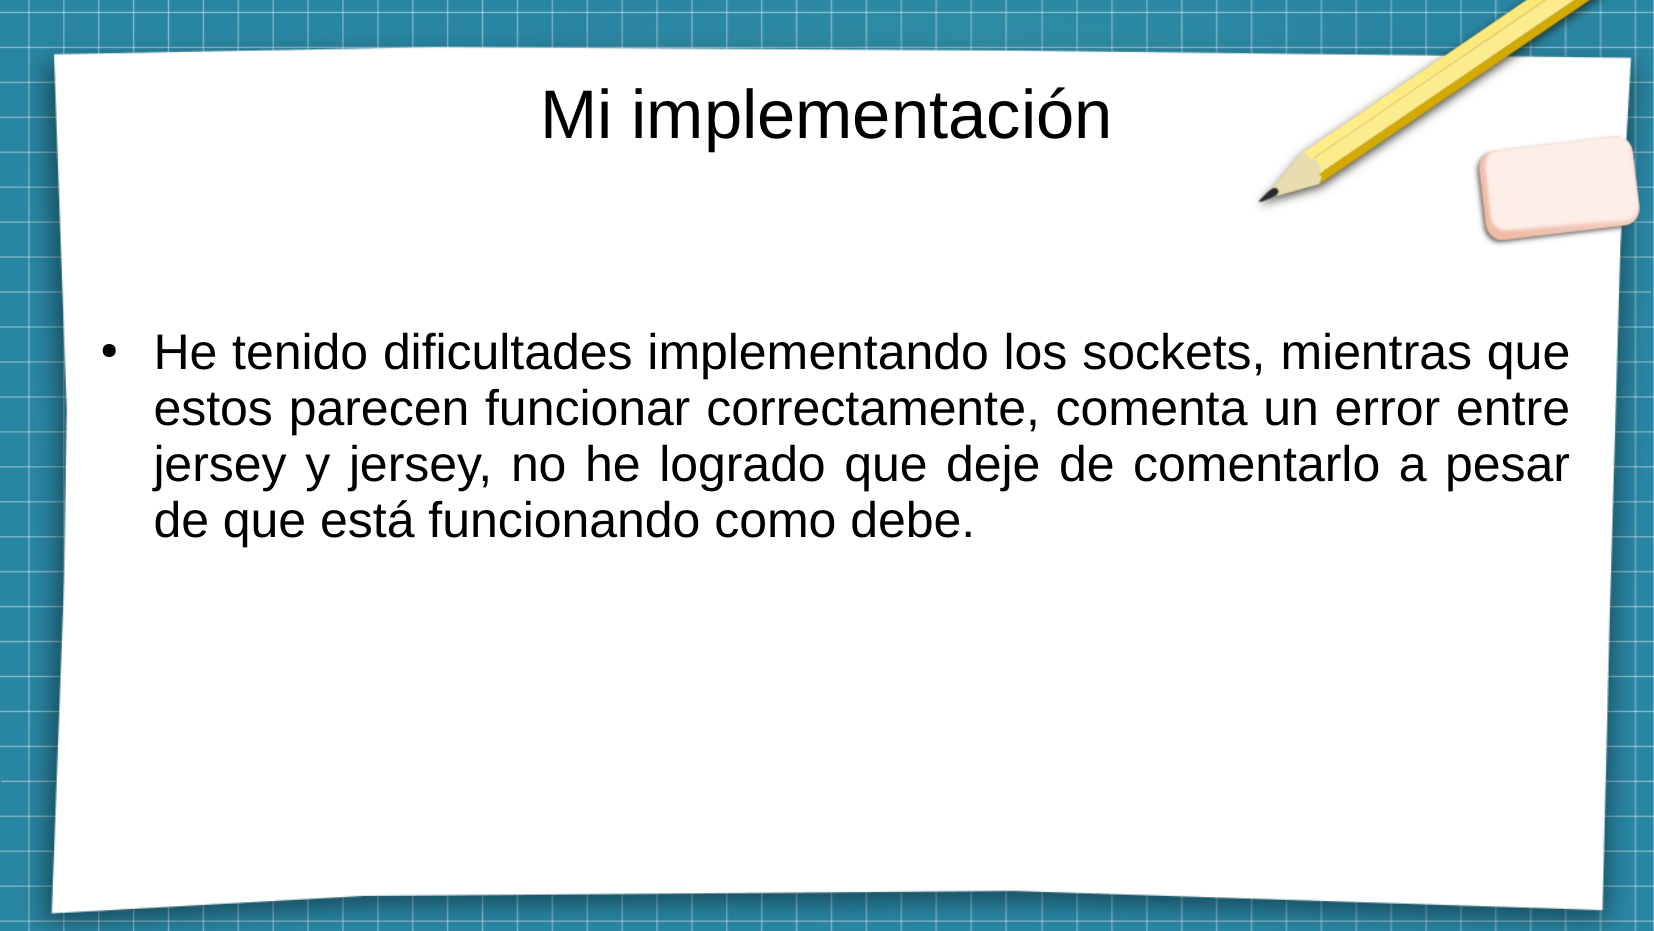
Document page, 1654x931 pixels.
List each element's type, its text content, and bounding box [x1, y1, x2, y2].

picture [0, 0, 1654, 931]
list He tenido dificultades implementando los sockets, mientras que estos parecen funcionar correctamente, comenta un error entre jersey y jersey, no he logrado que deje de comentarlo a pesar de que está funcionando como debe. [82, 324, 1571, 865]
title Mi implementación [82, 37, 1571, 193]
